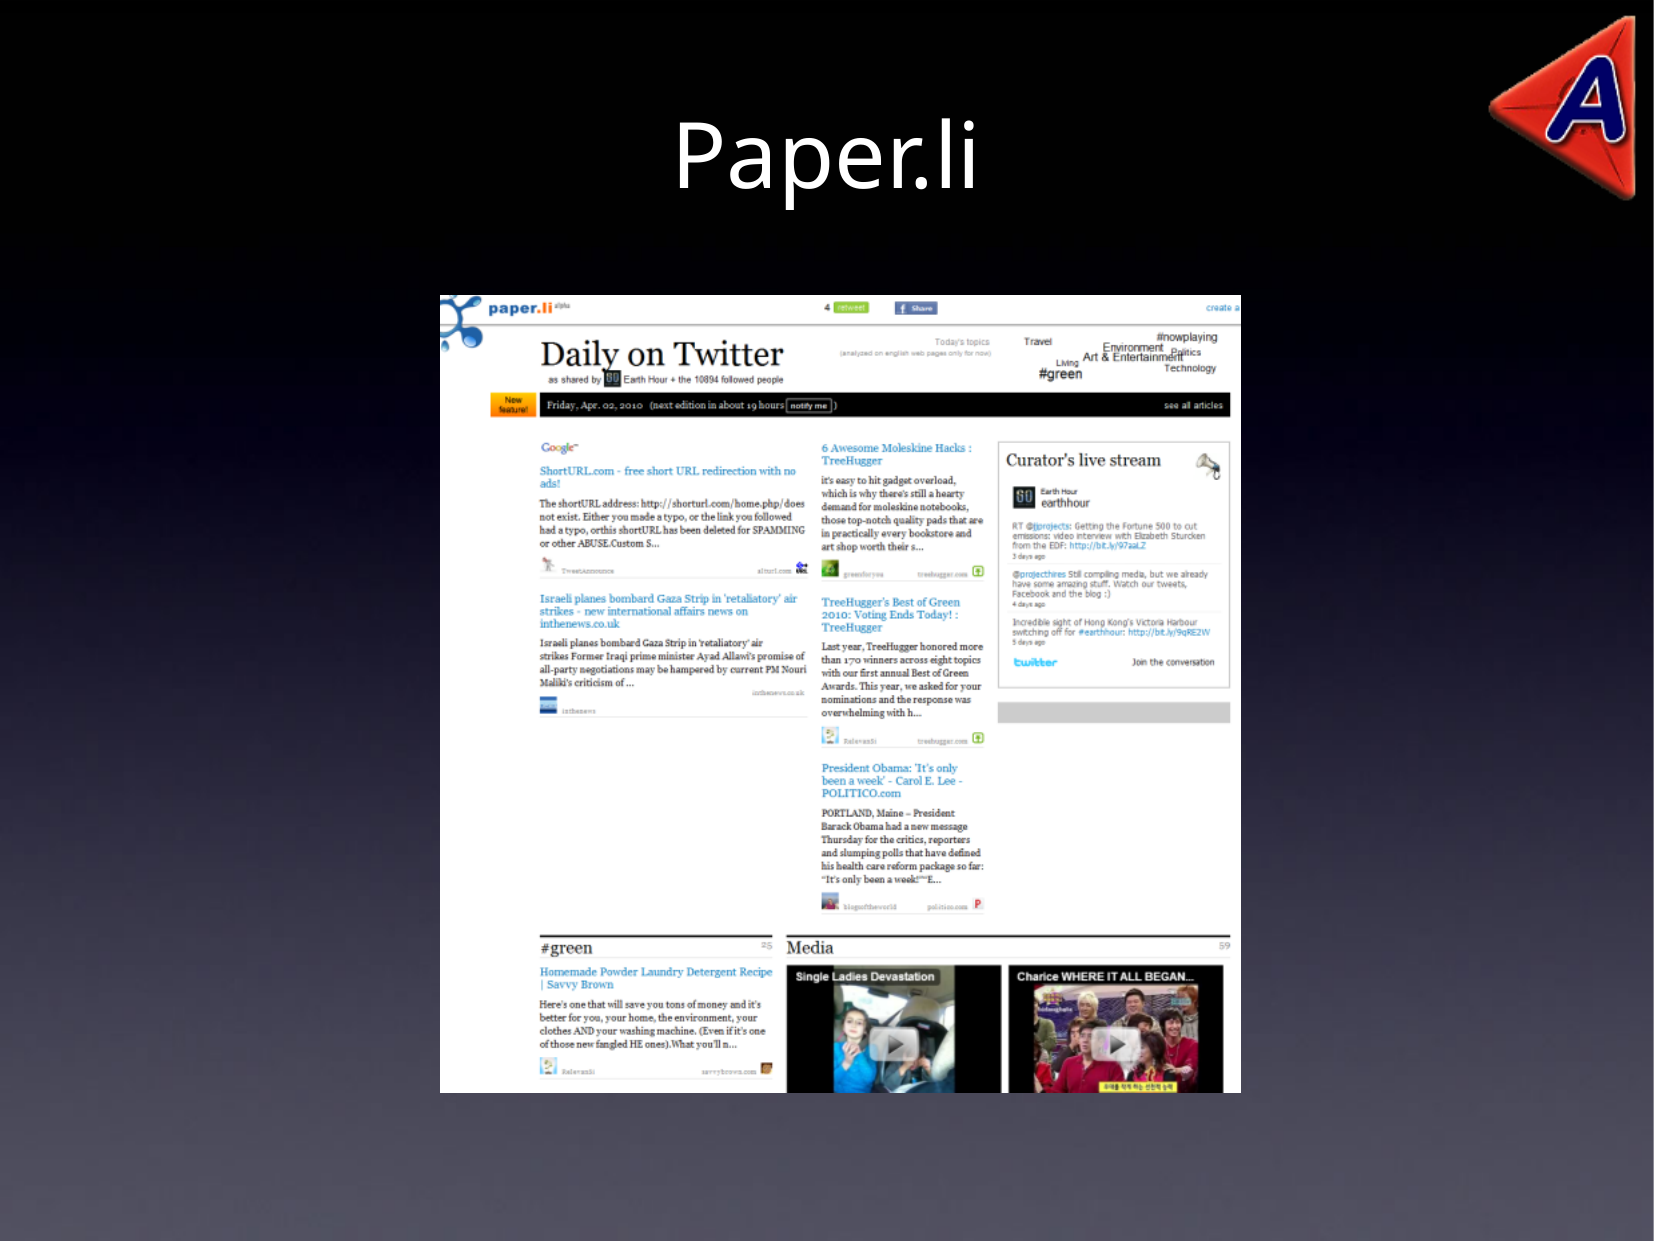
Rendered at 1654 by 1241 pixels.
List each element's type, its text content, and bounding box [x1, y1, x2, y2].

title Paper.li [82, 56, 1571, 250]
picture [0, 0, 1654, 1241]
